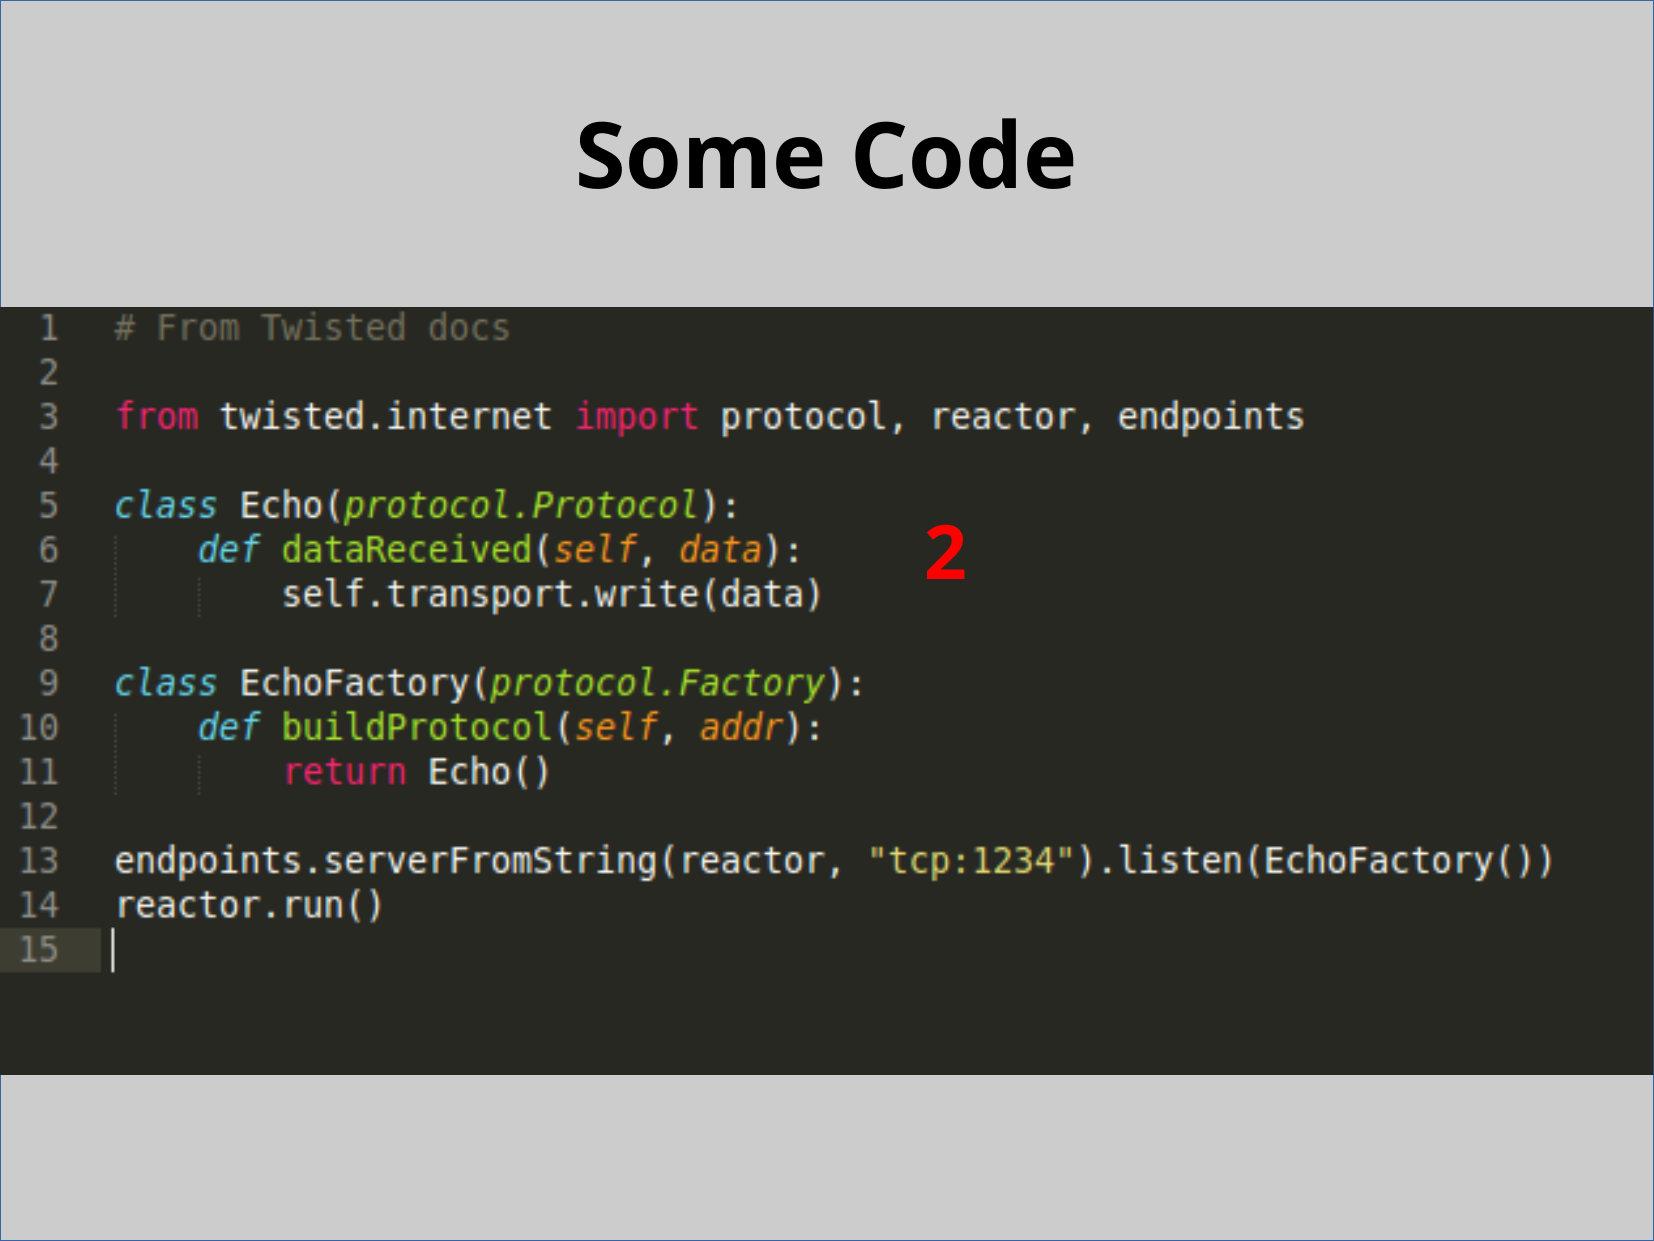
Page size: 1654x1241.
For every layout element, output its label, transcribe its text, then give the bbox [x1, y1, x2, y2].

text_box [0, 1075, 1654, 1241]
text_box 2 [909, 491, 982, 591]
title Some Code [82, 49, 1571, 257]
picture [0, 307, 1654, 1075]
text_box [0, 0, 1654, 307]
